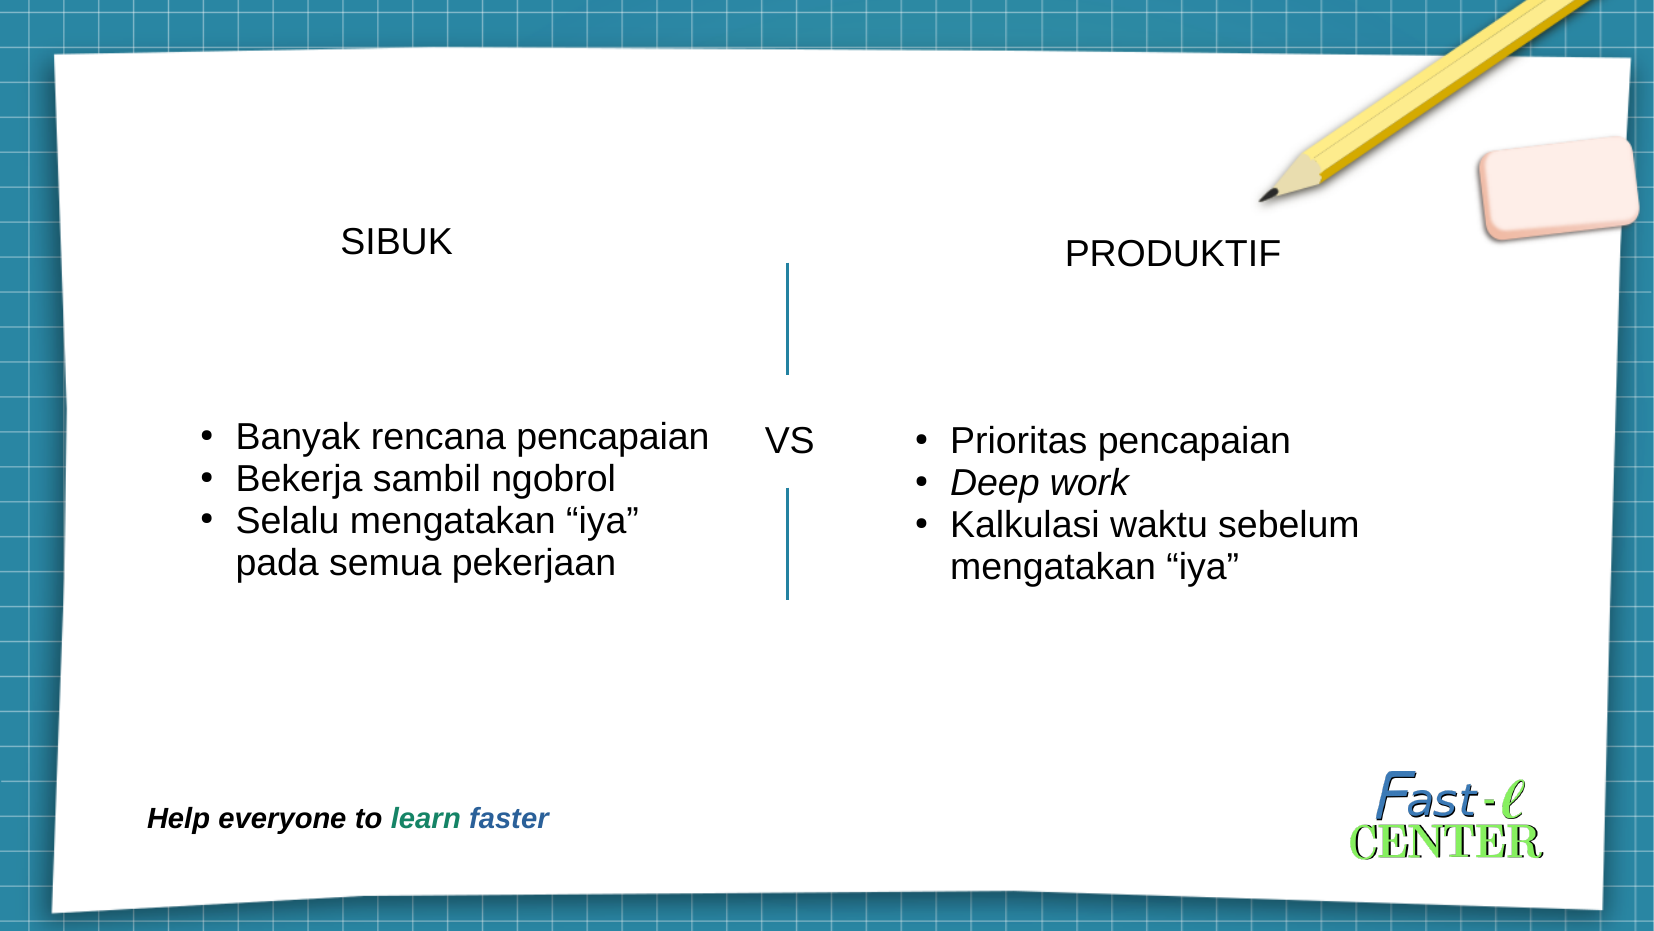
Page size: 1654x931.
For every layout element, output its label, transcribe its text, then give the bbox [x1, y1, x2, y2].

picture [0, 0, 1654, 931]
text_box PRODUKTIF [1050, 225, 1297, 282]
text_box VS [750, 412, 830, 470]
text_box Prioritas pencapaian Deep work Kalkulasi waktu sebelum mengatakan “iya” [900, 412, 1375, 596]
text_box SIBUK [325, 213, 468, 271]
text_box Help everyone to learn faster [132, 791, 658, 839]
text_box Banyak rencana pencapaian Bekerja sambil ngobrol Selalu mengatakan “iya” pada semua pekerjaan [185, 407, 725, 591]
